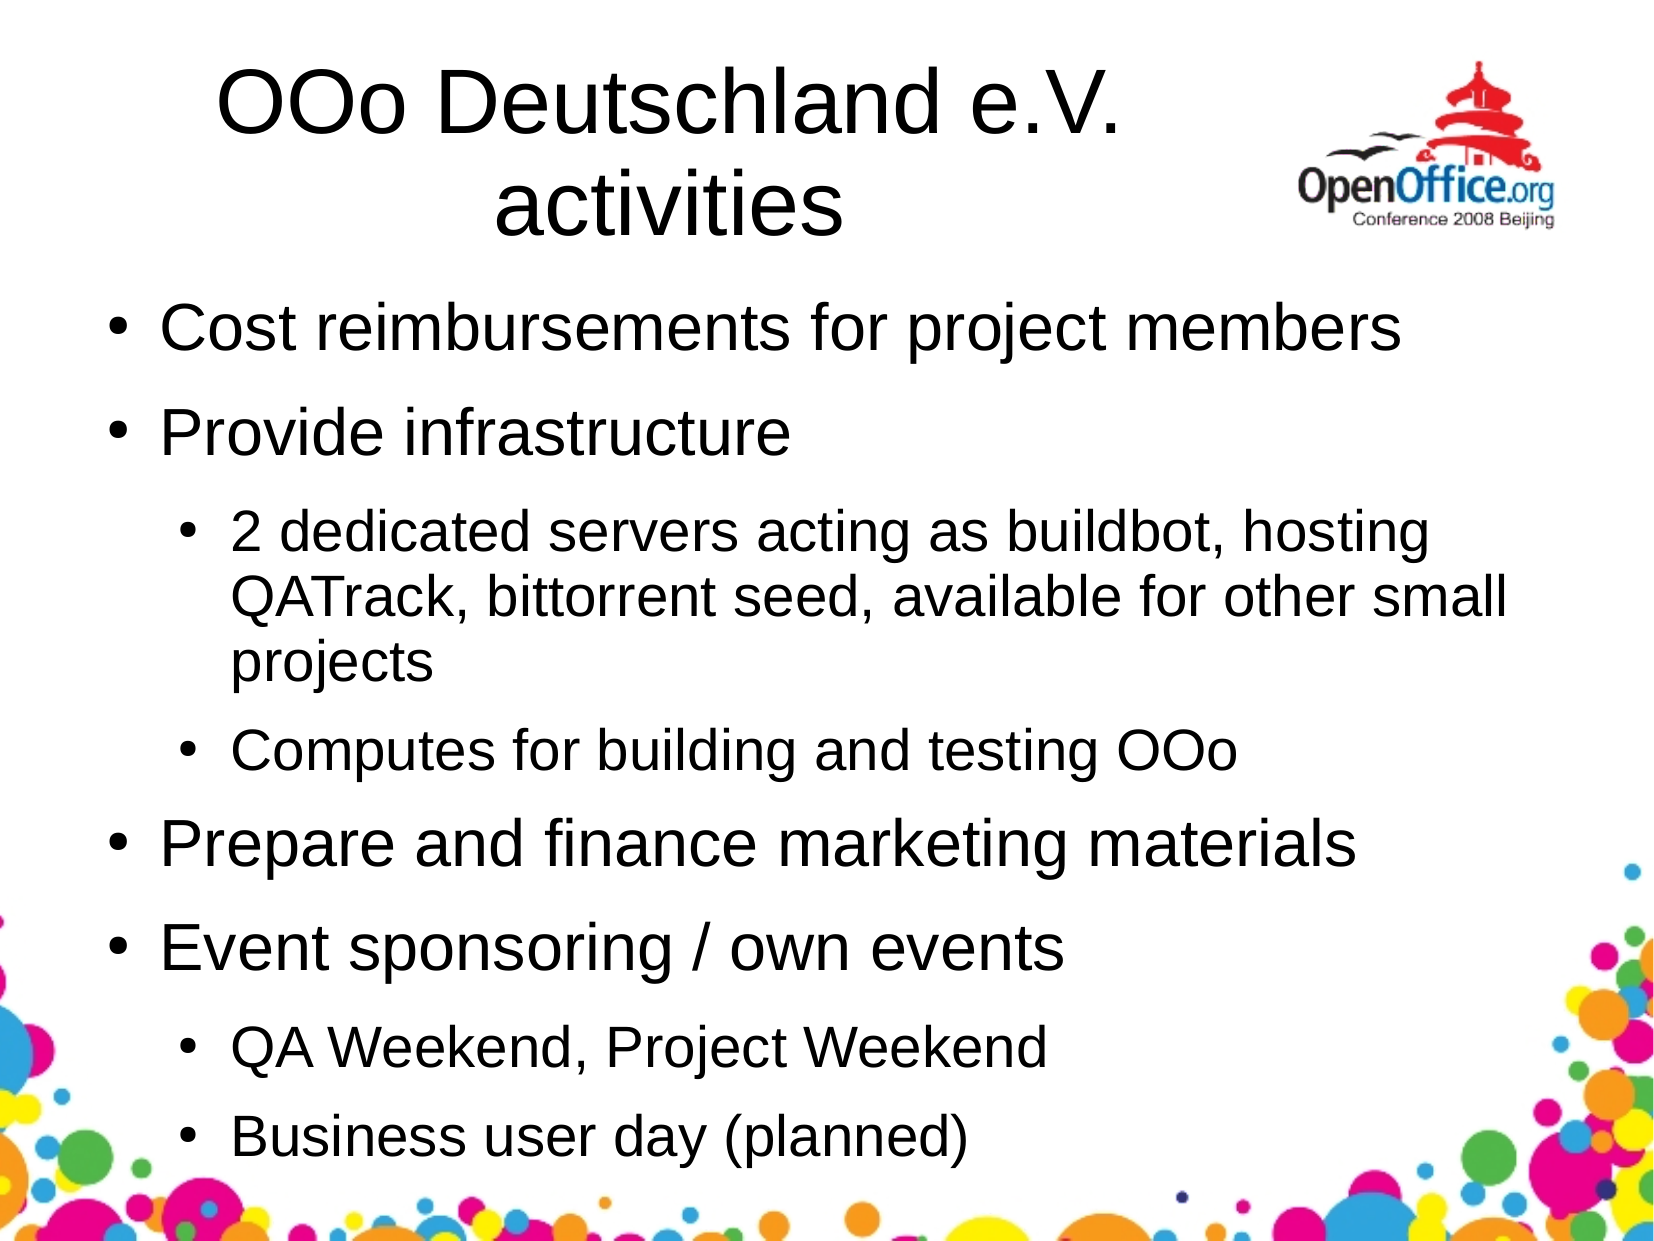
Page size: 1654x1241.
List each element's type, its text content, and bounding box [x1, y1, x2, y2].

picture [1285, 51, 1569, 250]
list Cost reimbursements for project members Provide infrastructure 2 dedicated servers acting as buildbot, hosting QATrack, bittorrent seed, available for other small projects Computes for building and testing OOo Prepare and finance marketing materials Event sponsoring / own events QA Weekend, Project Weekend Business user day (planned) [88, 290, 1577, 1167]
title OOo Deutschland e.V. activities [82, 50, 1258, 256]
picture [0, 810, 1654, 1241]
